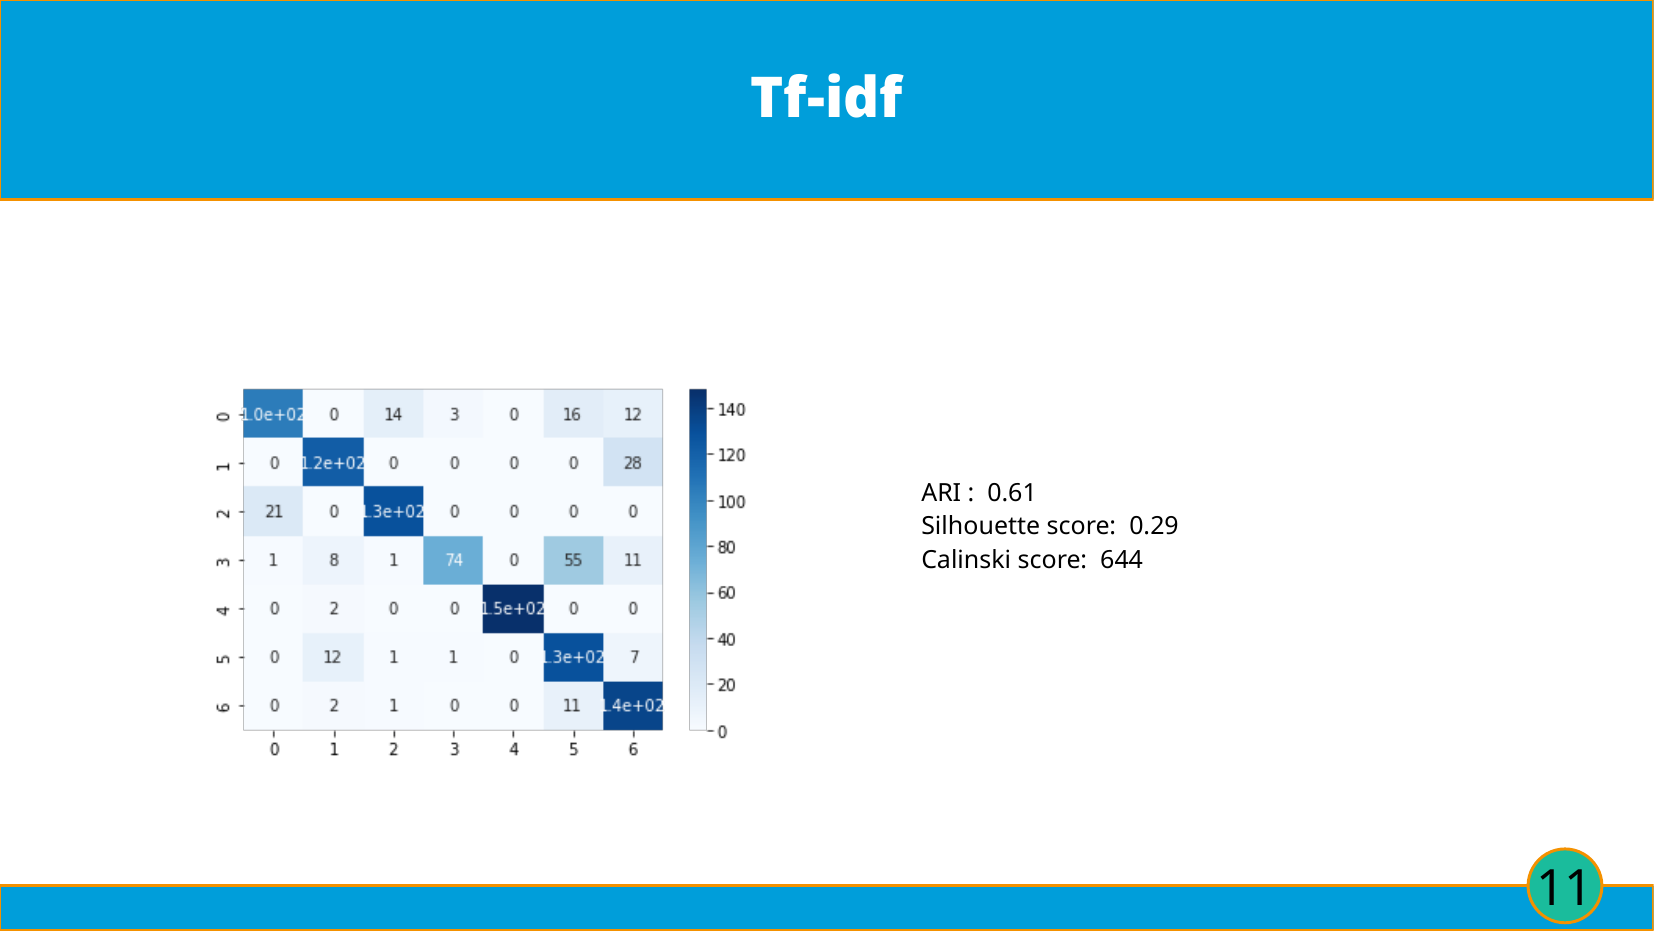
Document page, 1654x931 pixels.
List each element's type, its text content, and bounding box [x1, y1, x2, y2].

picture [206, 380, 757, 768]
text_box ARI : 0.61 Silhouette score: 0.29 Calinski score: 644 [915, 472, 1477, 579]
title Tf-idf [59, 37, 1595, 155]
